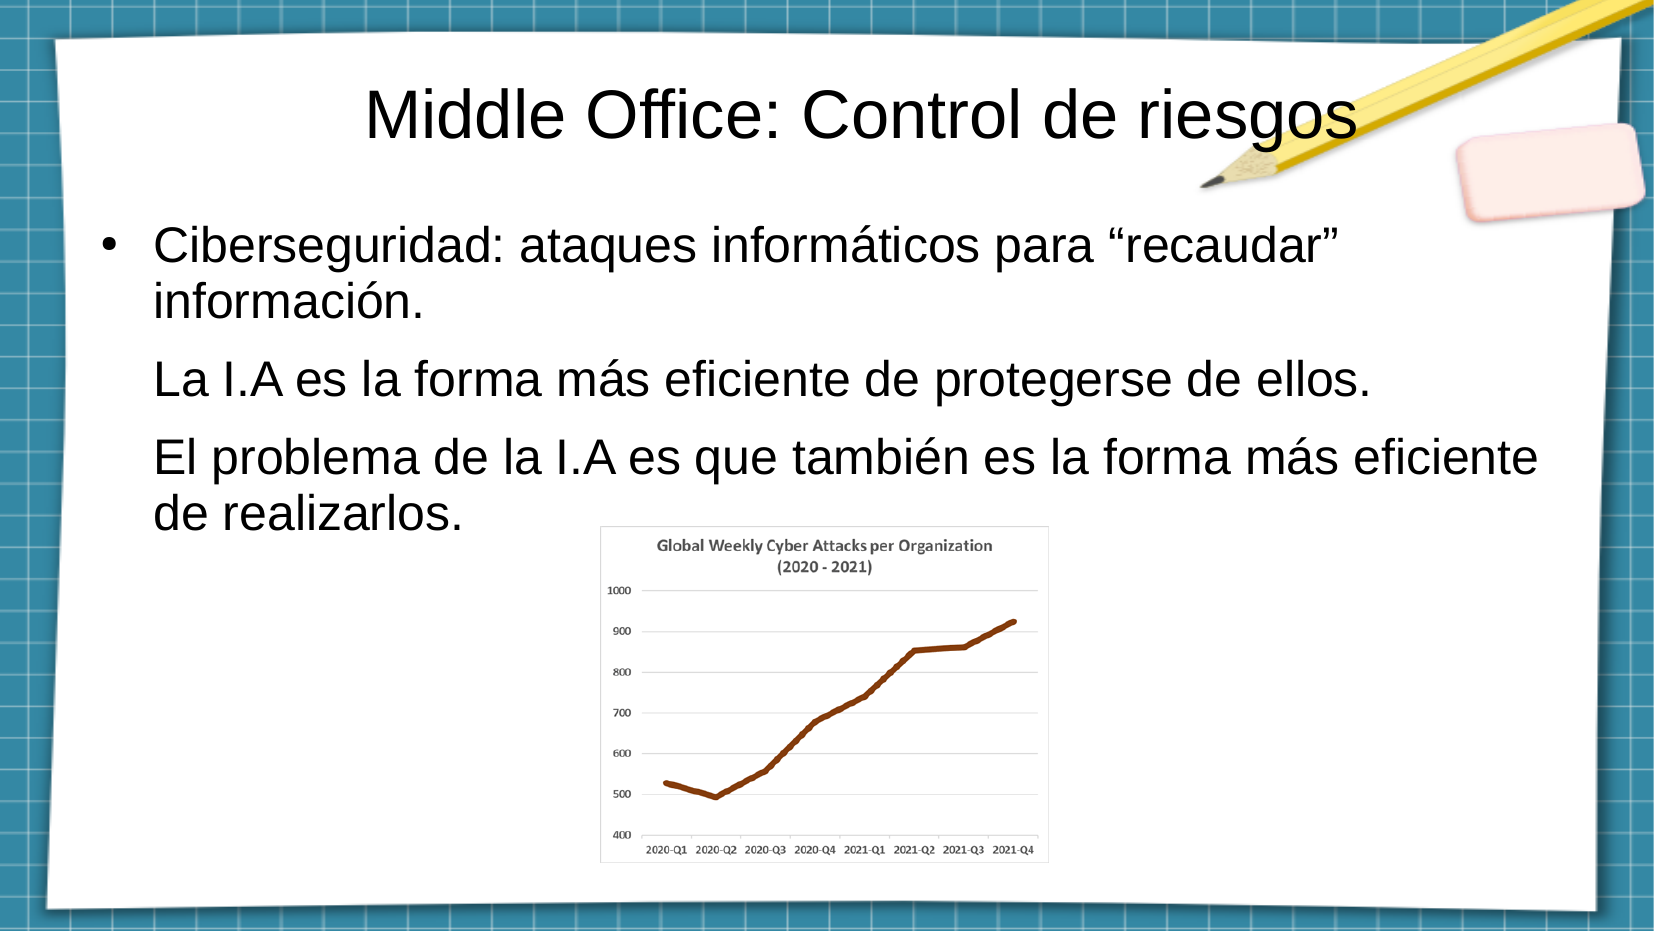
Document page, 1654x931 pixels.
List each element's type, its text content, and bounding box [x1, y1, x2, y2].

title Middle Office: Control de riesgos [82, 37, 1571, 193]
picture [0, 0, 1654, 931]
list Ciberseguridad: ataques informáticos para “recaudar” información. La I.A es la forma más eficiente de protegerse de ellos. El problema de la I.A es que también es la forma más eficiente de realizarlos. [82, 217, 1571, 758]
